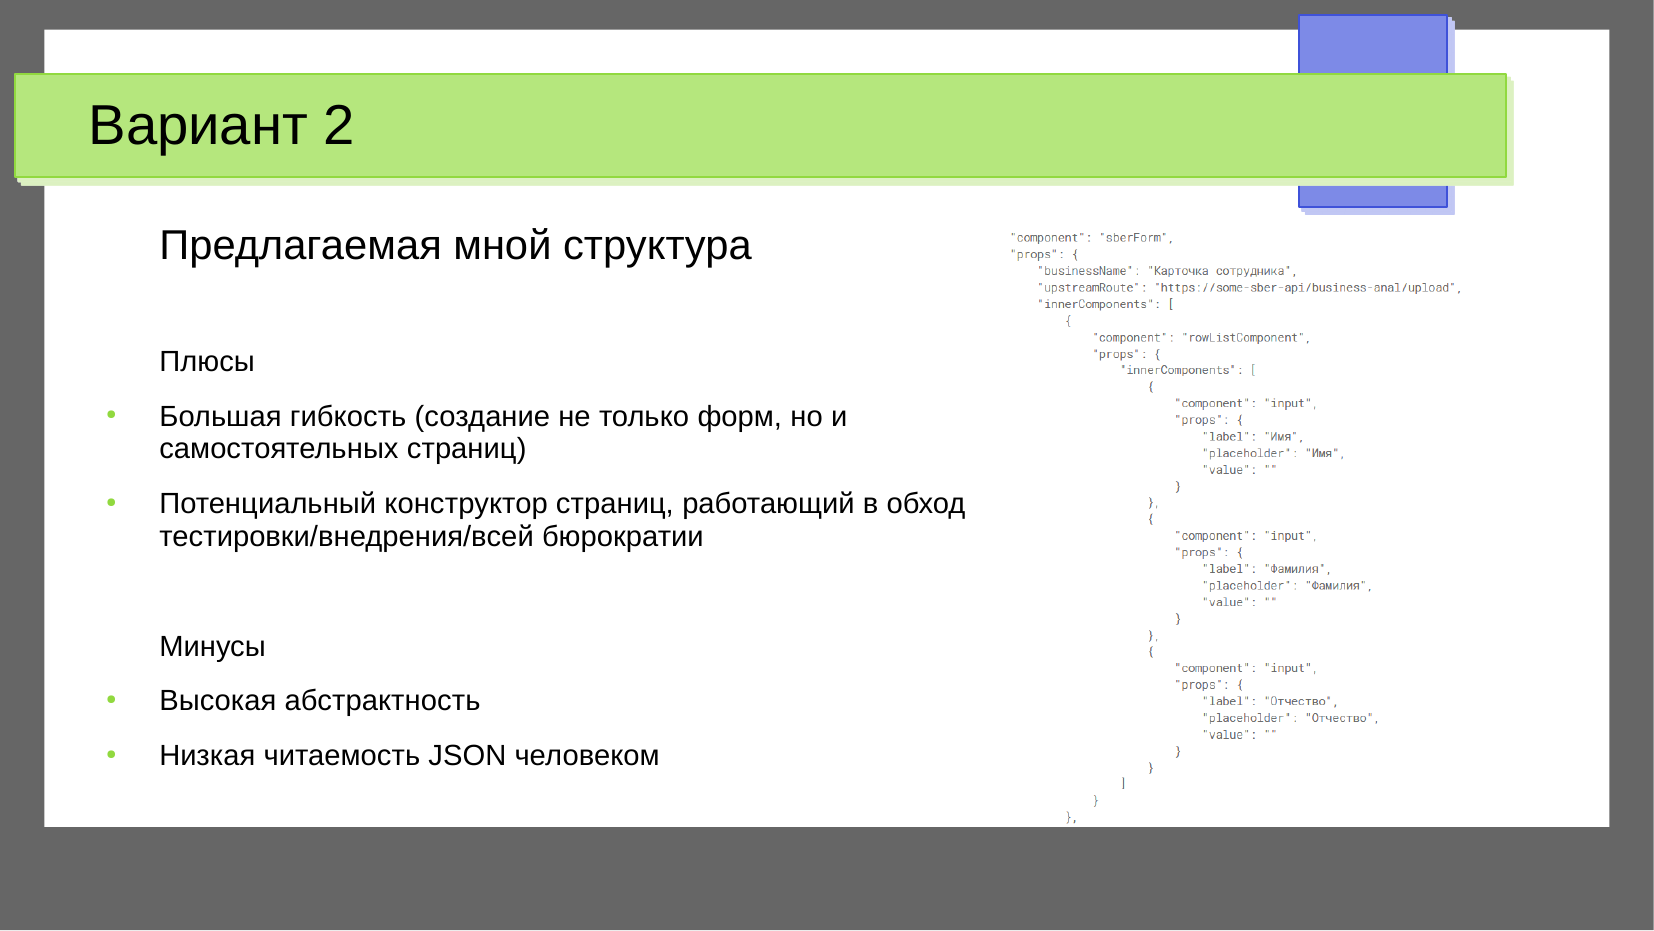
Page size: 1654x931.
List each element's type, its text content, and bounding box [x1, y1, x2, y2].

title Вариант 2 [88, 73, 1506, 178]
picture [1003, 219, 1564, 827]
list Предлагаемая мной структура Плюсы Большая гибкость (создание не только форм, но и самостоятельных страниц) Потенциальный конструктор страниц, работающий в обход тестировки/внедрения/всей бюрократии Минусы Высокая абстрактность Низкая читаемость JSON человеком [88, 221, 975, 813]
